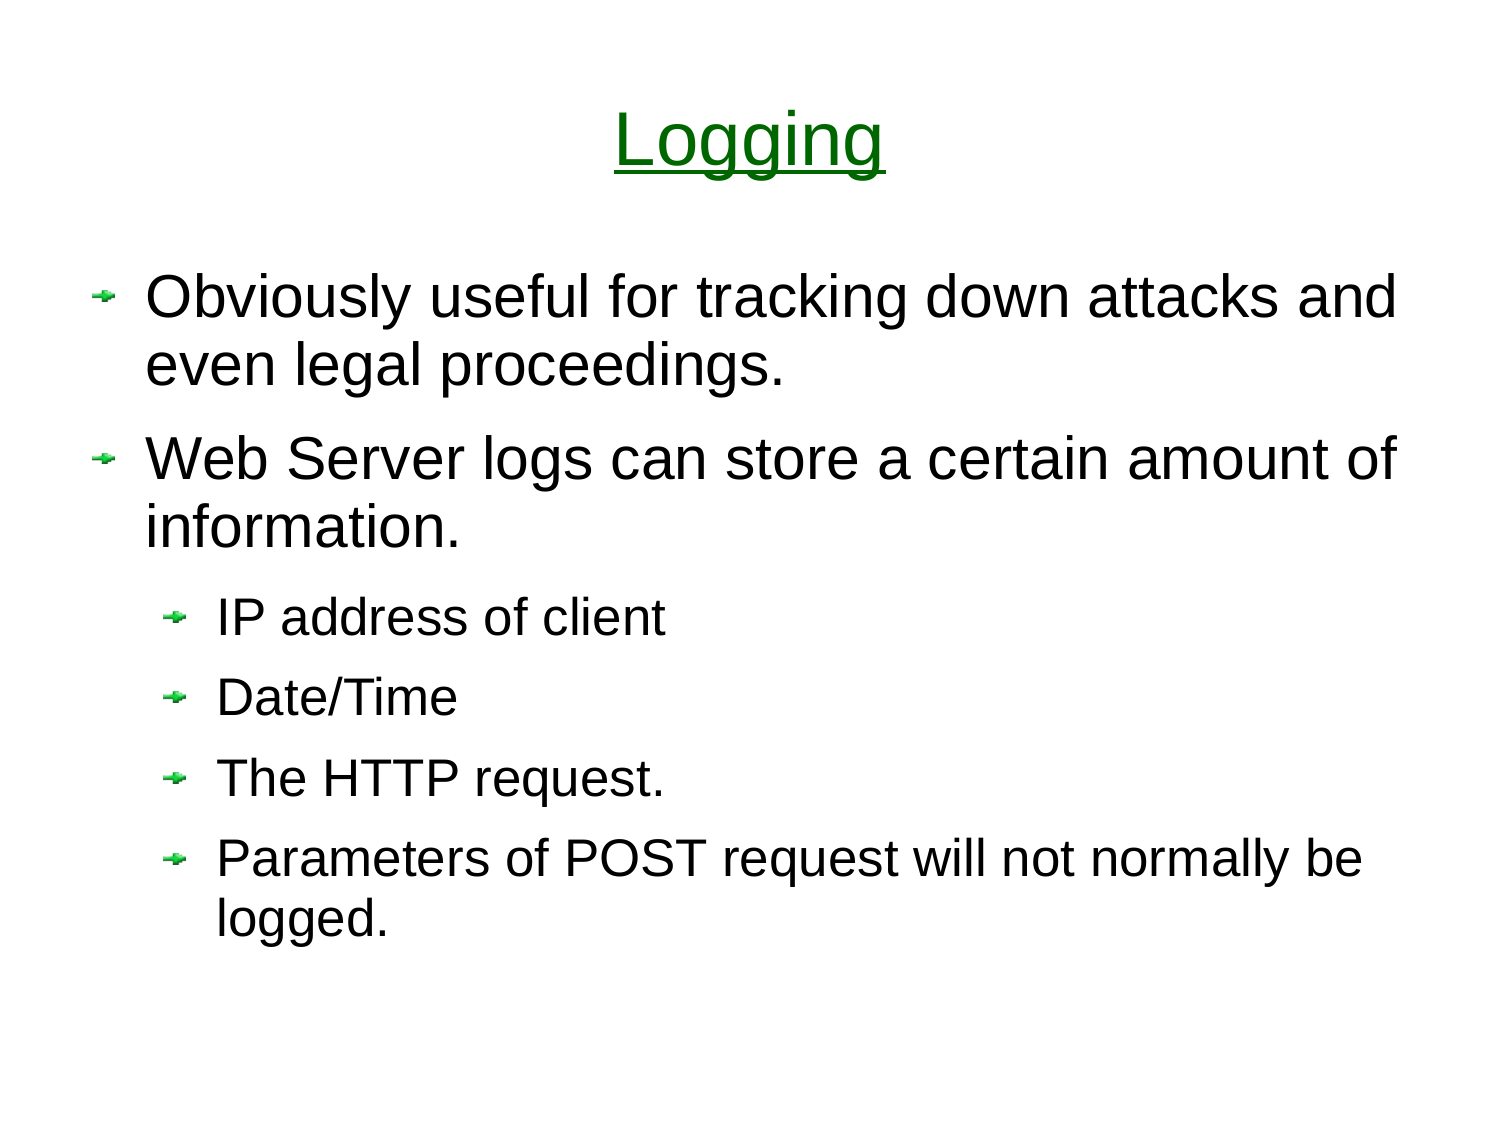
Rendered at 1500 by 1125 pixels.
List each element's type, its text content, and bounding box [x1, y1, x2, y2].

title Logging [75, 45, 1425, 233]
list Obviously useful for tracking down attacks and even legal proceedings. Web Server logs can store a certain amount of information. IP address of client Date/Time The HTTP request. Parameters of POST request will not normally be logged. [75, 262, 1425, 1006]
